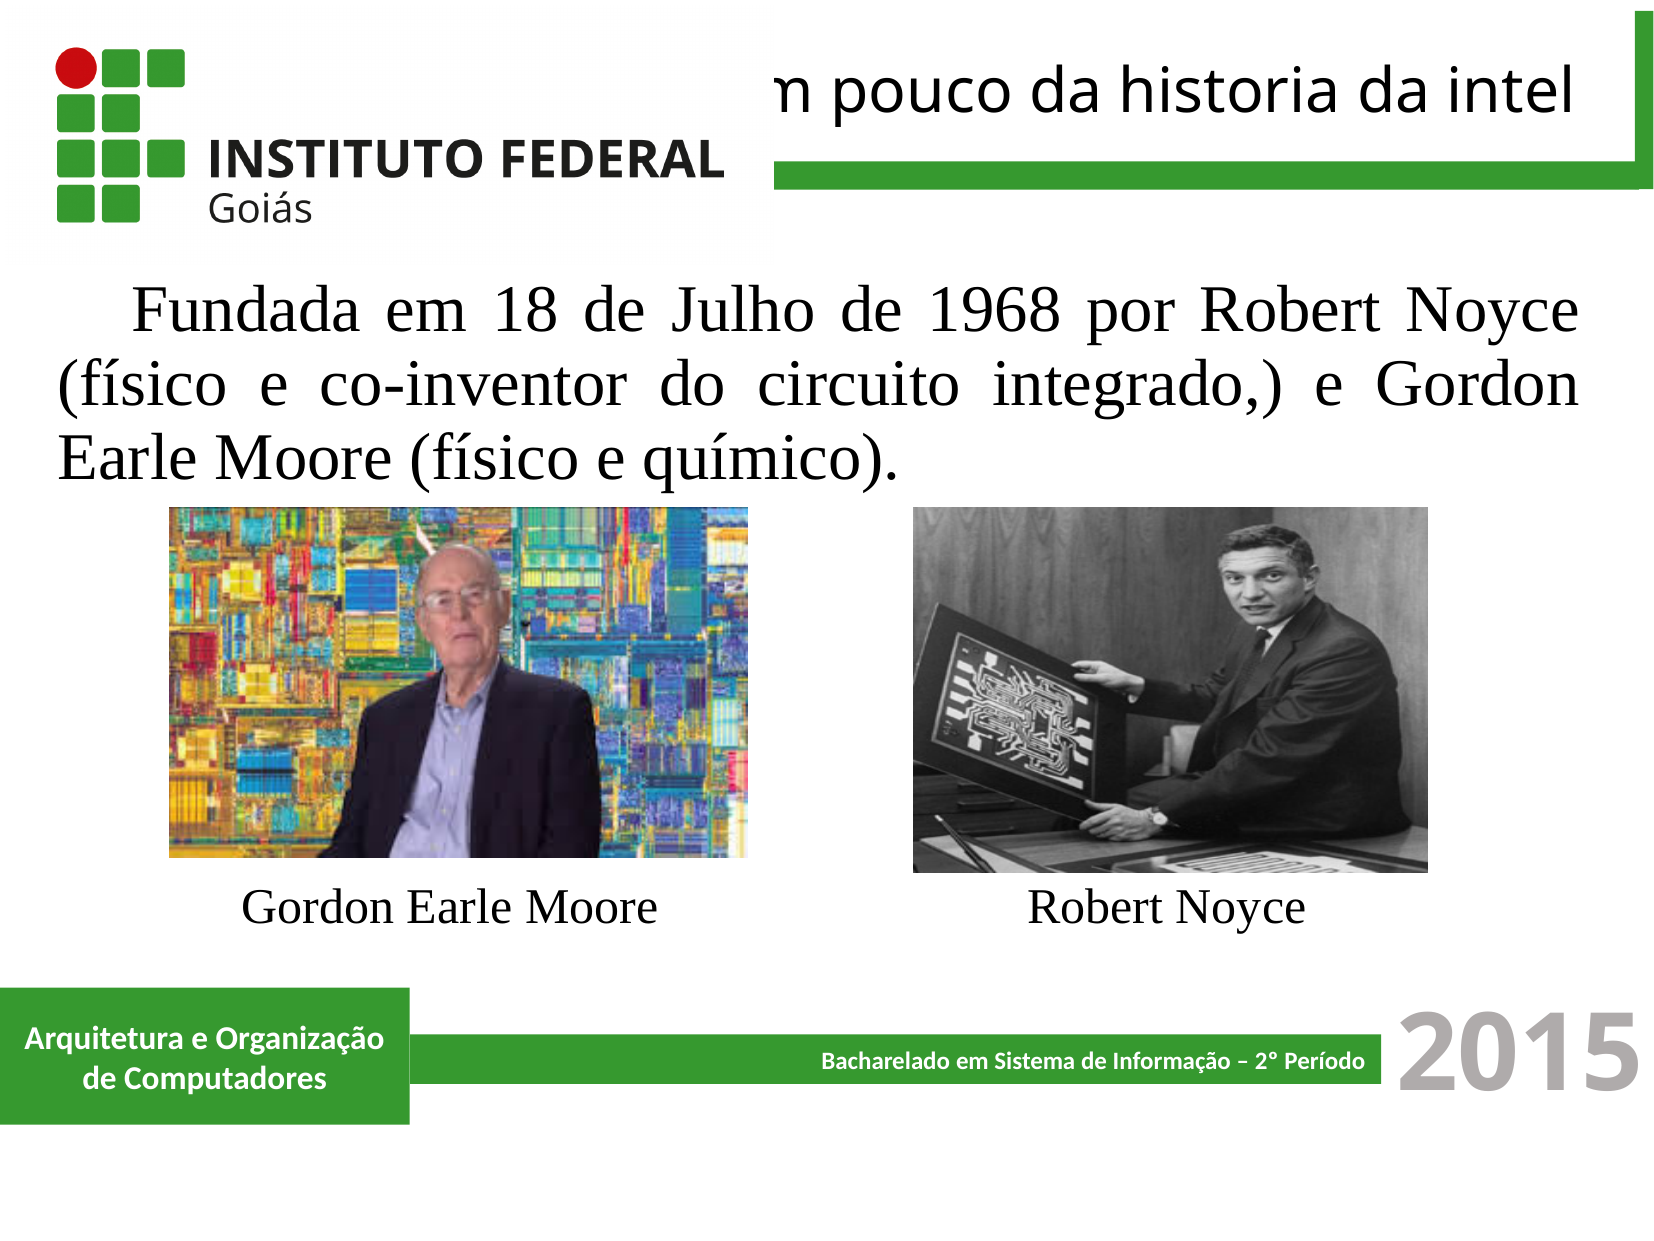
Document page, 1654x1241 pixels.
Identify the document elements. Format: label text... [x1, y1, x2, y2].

text_box Um pouco da historia da intel [841, 42, 1592, 138]
text_box Bacharelado em Sistema de Informação – 2º Período [410, 1034, 1382, 1084]
picture [5, 5, 774, 265]
text_box Arquitetura e Organização de Computadores [0, 987, 410, 1125]
text_box [774, 10, 1654, 190]
text_box 2015 [1381, 975, 1648, 1125]
picture [168, 506, 1428, 873]
text_box Fundada em 18 de Julho de 1968 por Robert Noyce (físico e co-inventor do circuito integrado,) e Gordon Earle Moore (físico e químico). Gordon Earle Moore Robert Noyce [42, 264, 1598, 946]
